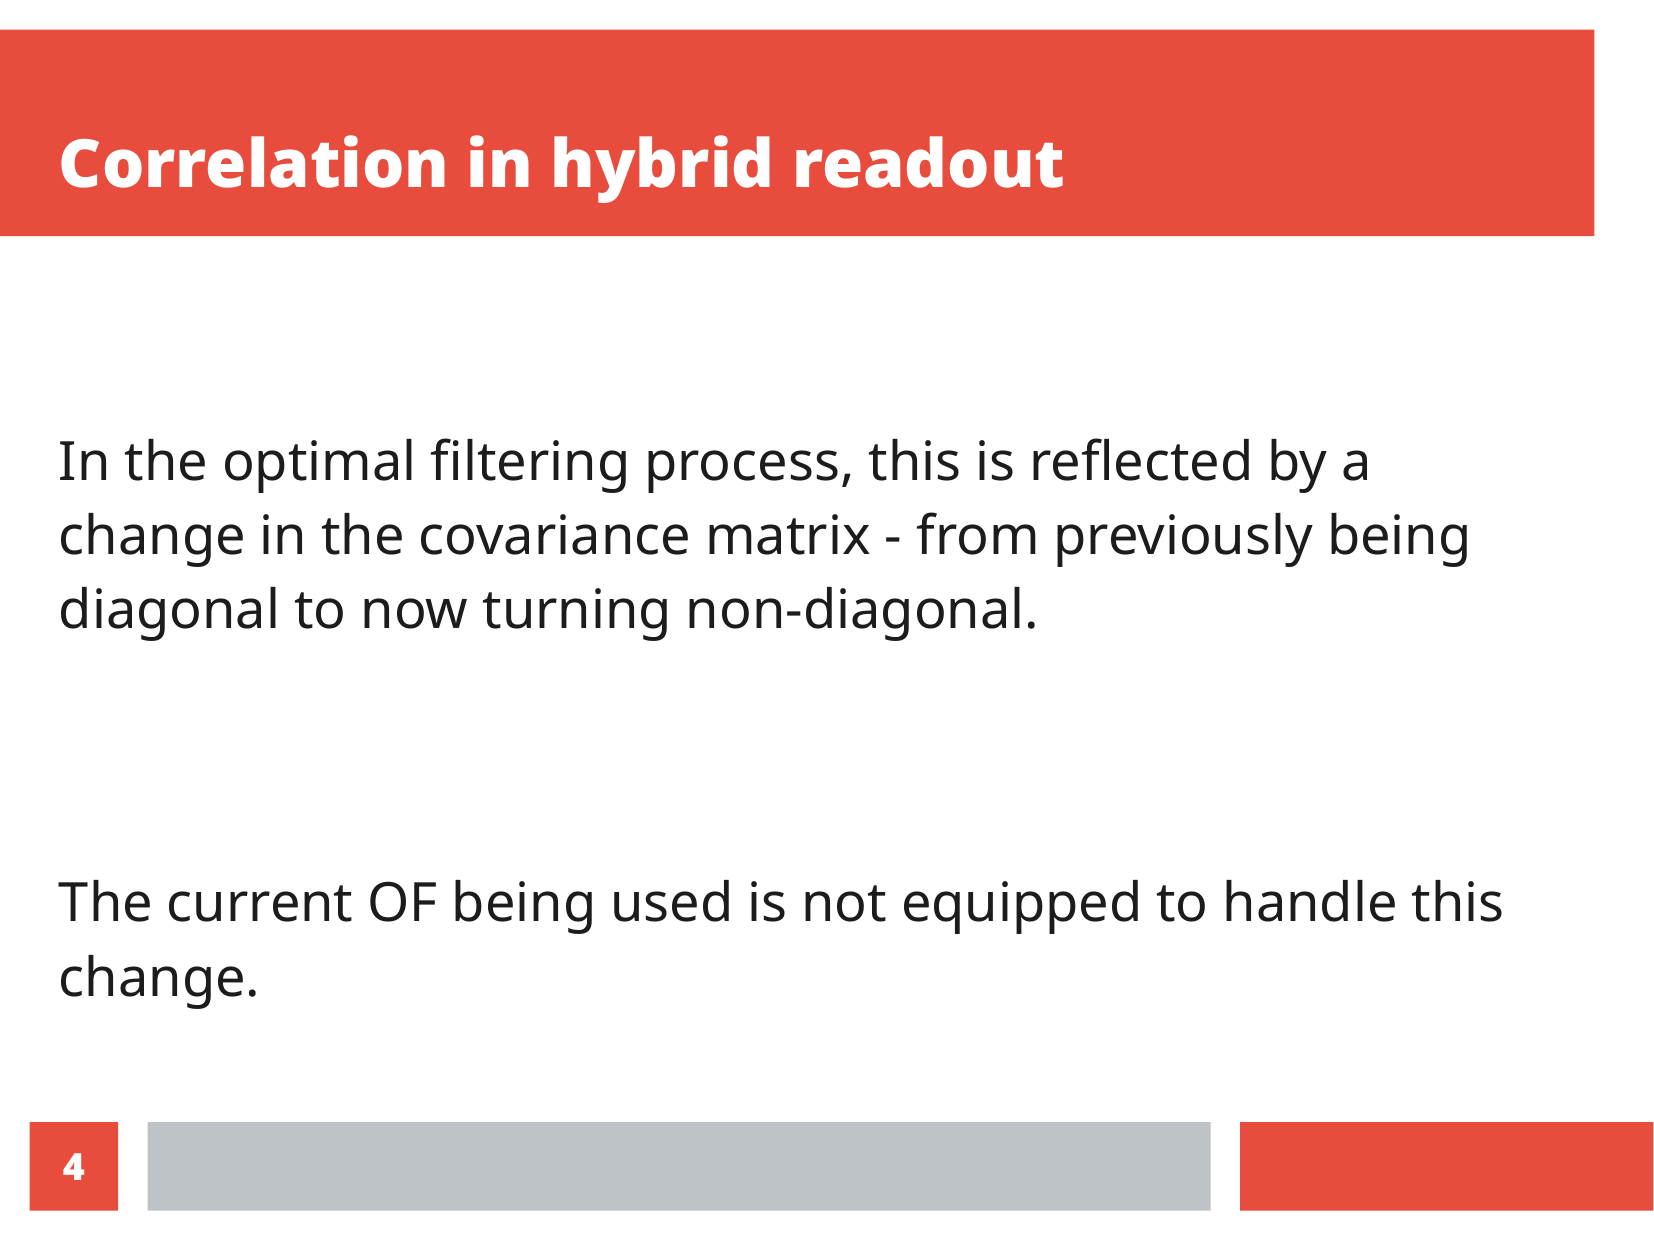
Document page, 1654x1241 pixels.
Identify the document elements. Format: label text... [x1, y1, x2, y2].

list In the optimal filtering process, this is reflected by a change in the covariance matrix - from previously being diagonal to now turning non-diagonal. The current OF being used is not equipped to handle this change. [59, 324, 1565, 1093]
title Correlation in hybrid readout [59, 59, 1595, 207]
